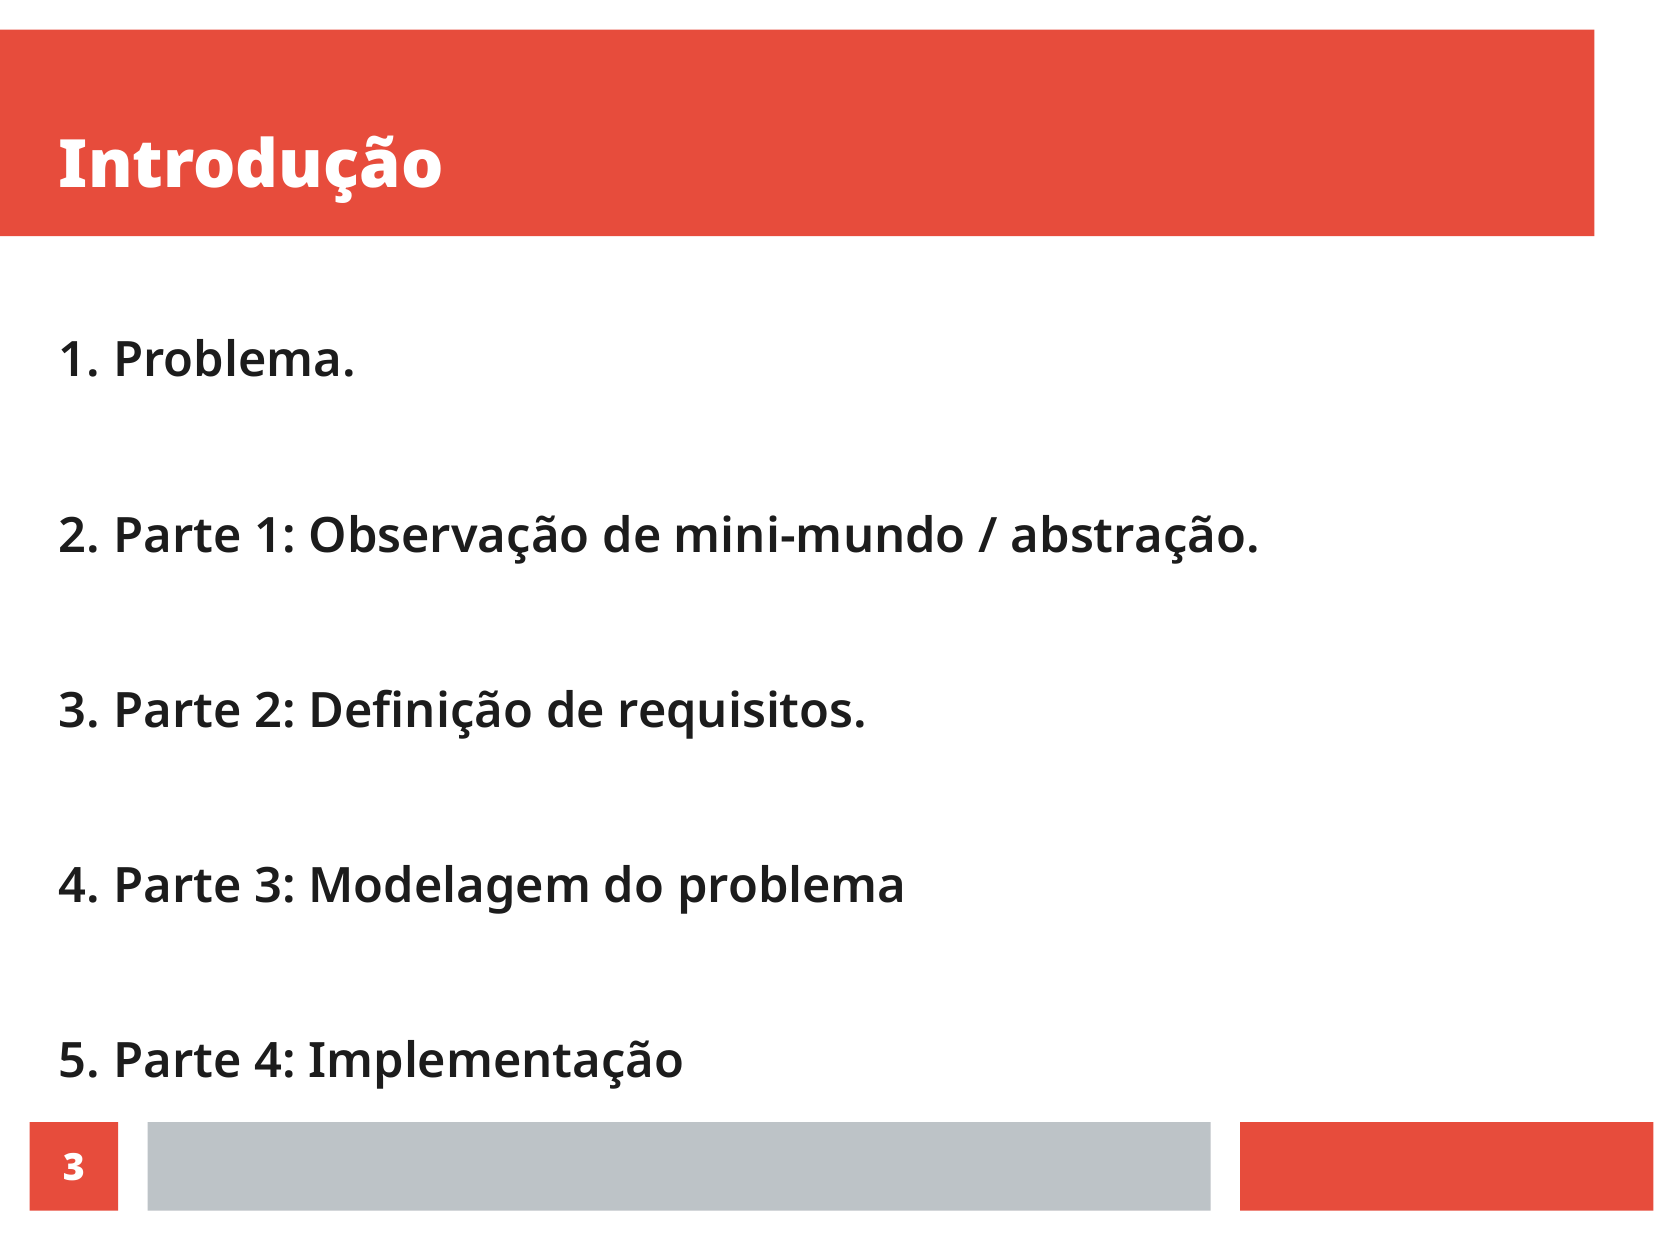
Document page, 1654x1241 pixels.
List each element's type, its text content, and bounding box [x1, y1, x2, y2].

title Introdução [59, 59, 1595, 207]
list 1. Problema. 2. Parte 1: Observação de mini-mundo / abstração. 3. Parte 2: Definição de requisitos. 4. Parte 3: Modelagem do problema 5. Parte 4: Implementação [59, 324, 1565, 1093]
